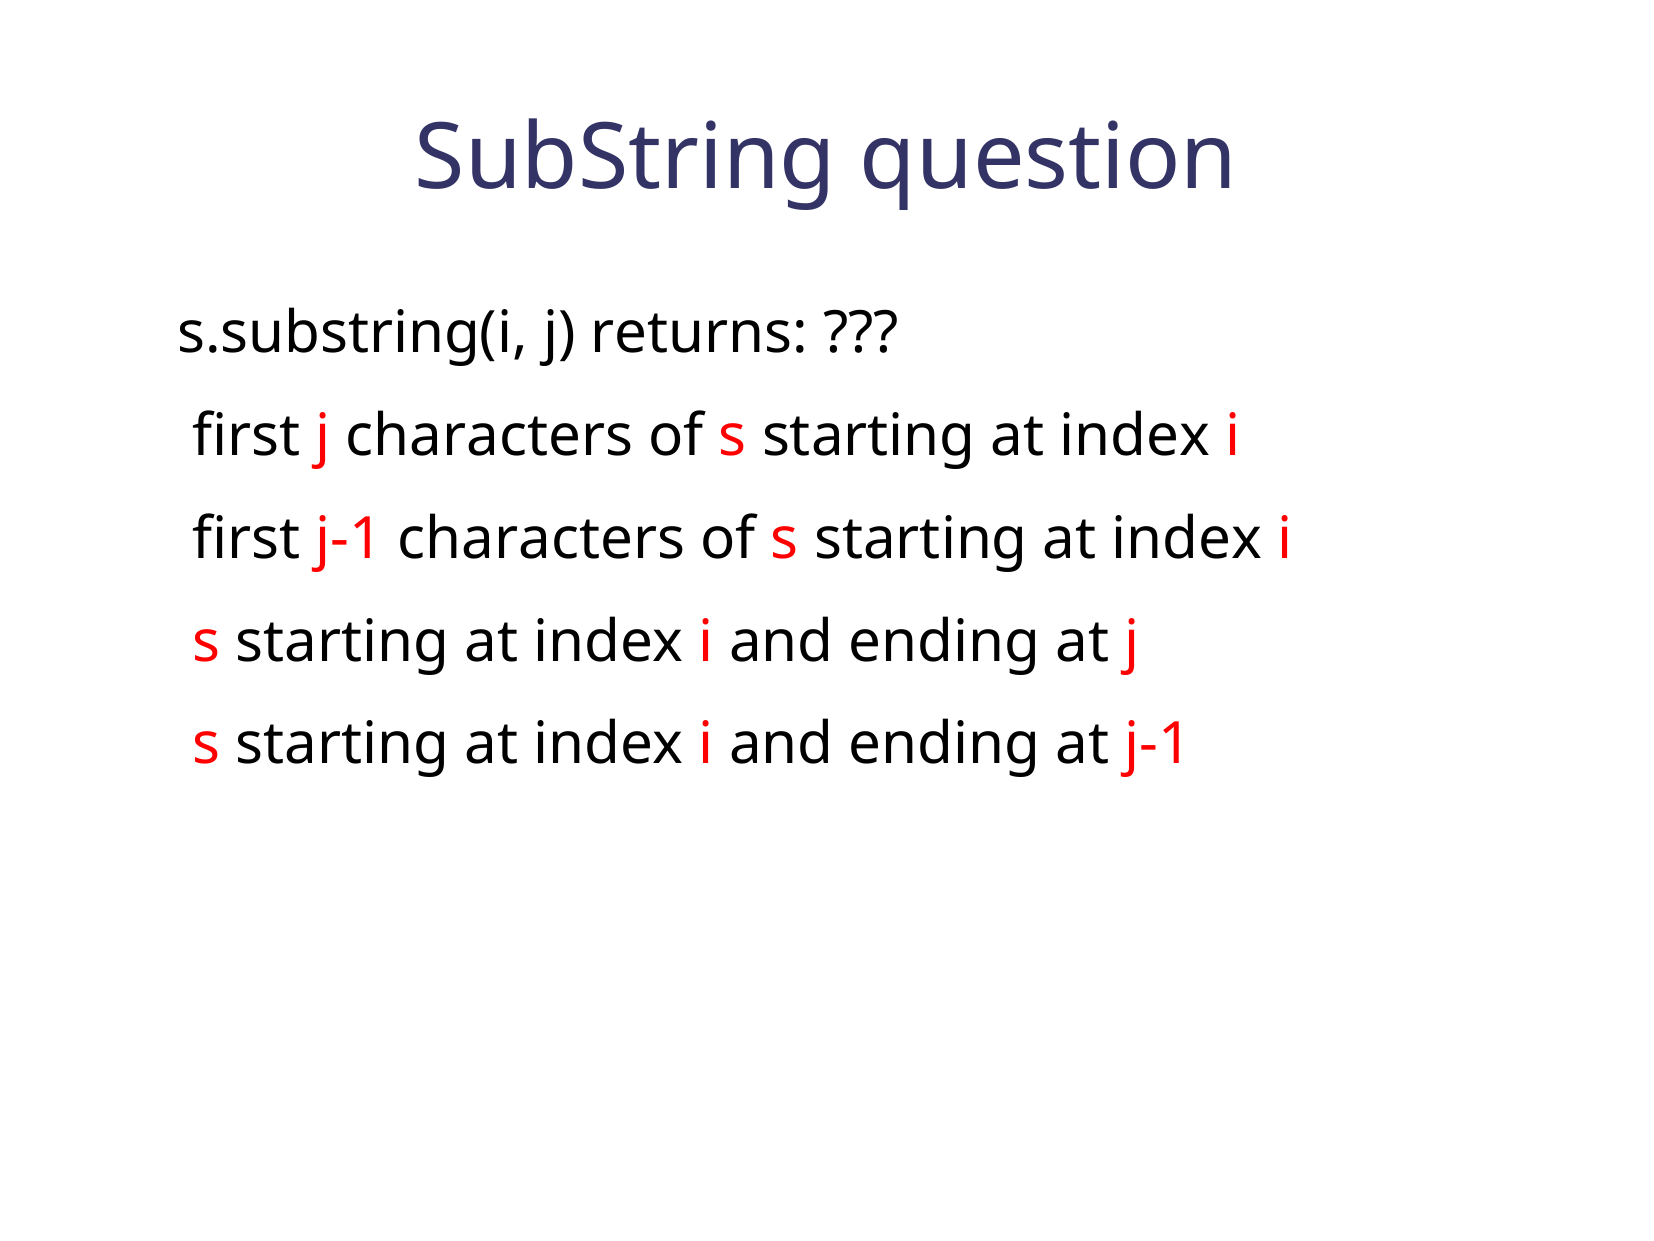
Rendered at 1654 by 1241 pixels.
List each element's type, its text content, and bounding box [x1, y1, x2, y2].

list s.substring(i, j) returns: ??? first j characters of s starting at index i first j-1 characters of s starting at index i s starting at index i and ending at j s starting at index i and ending at j-1 [82, 290, 1571, 1094]
title SubString question [82, 49, 1571, 257]
